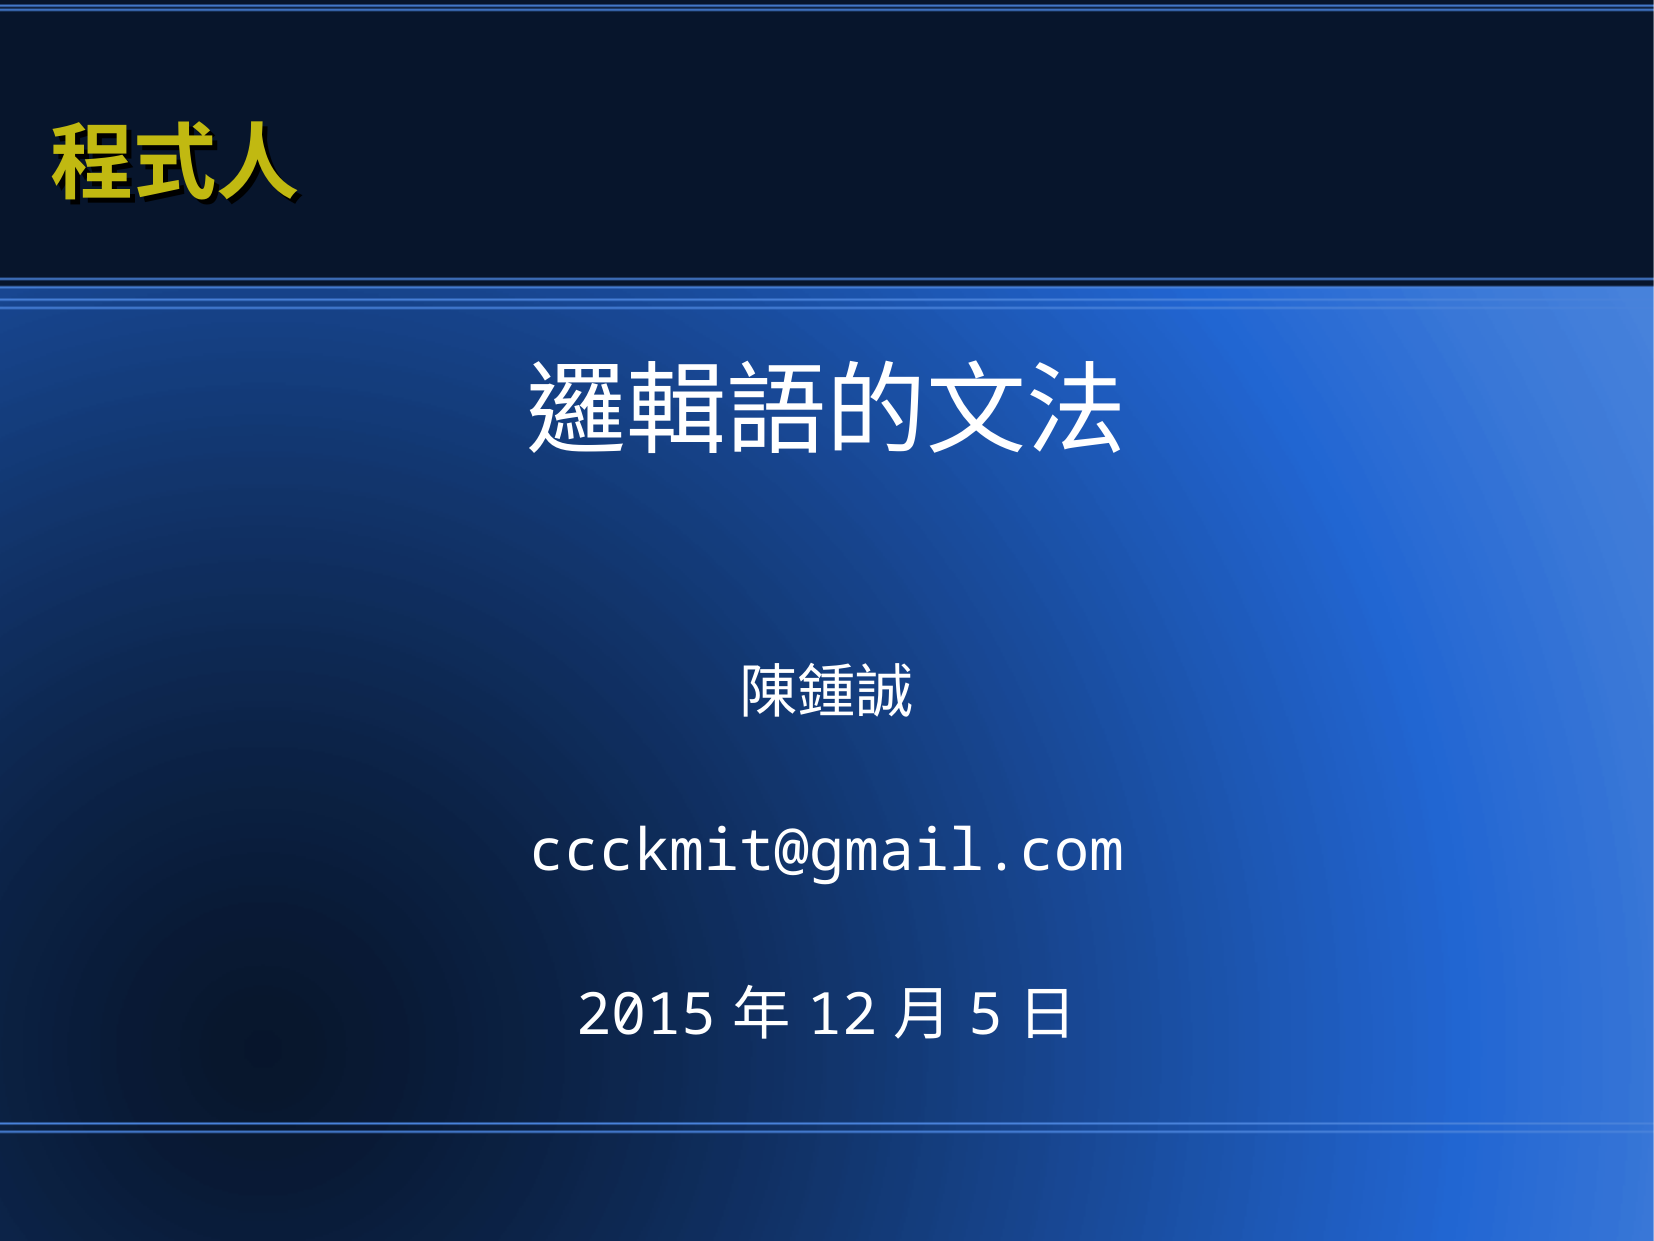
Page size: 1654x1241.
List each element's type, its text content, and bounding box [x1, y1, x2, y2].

picture [0, 0, 1654, 1241]
subtitle 邏輯語的文法 陳鍾誠 ccckmit@gmail.com 2015年12月5日 [82, 307, 1571, 1075]
text_box 程式人 [35, 88, 378, 284]
